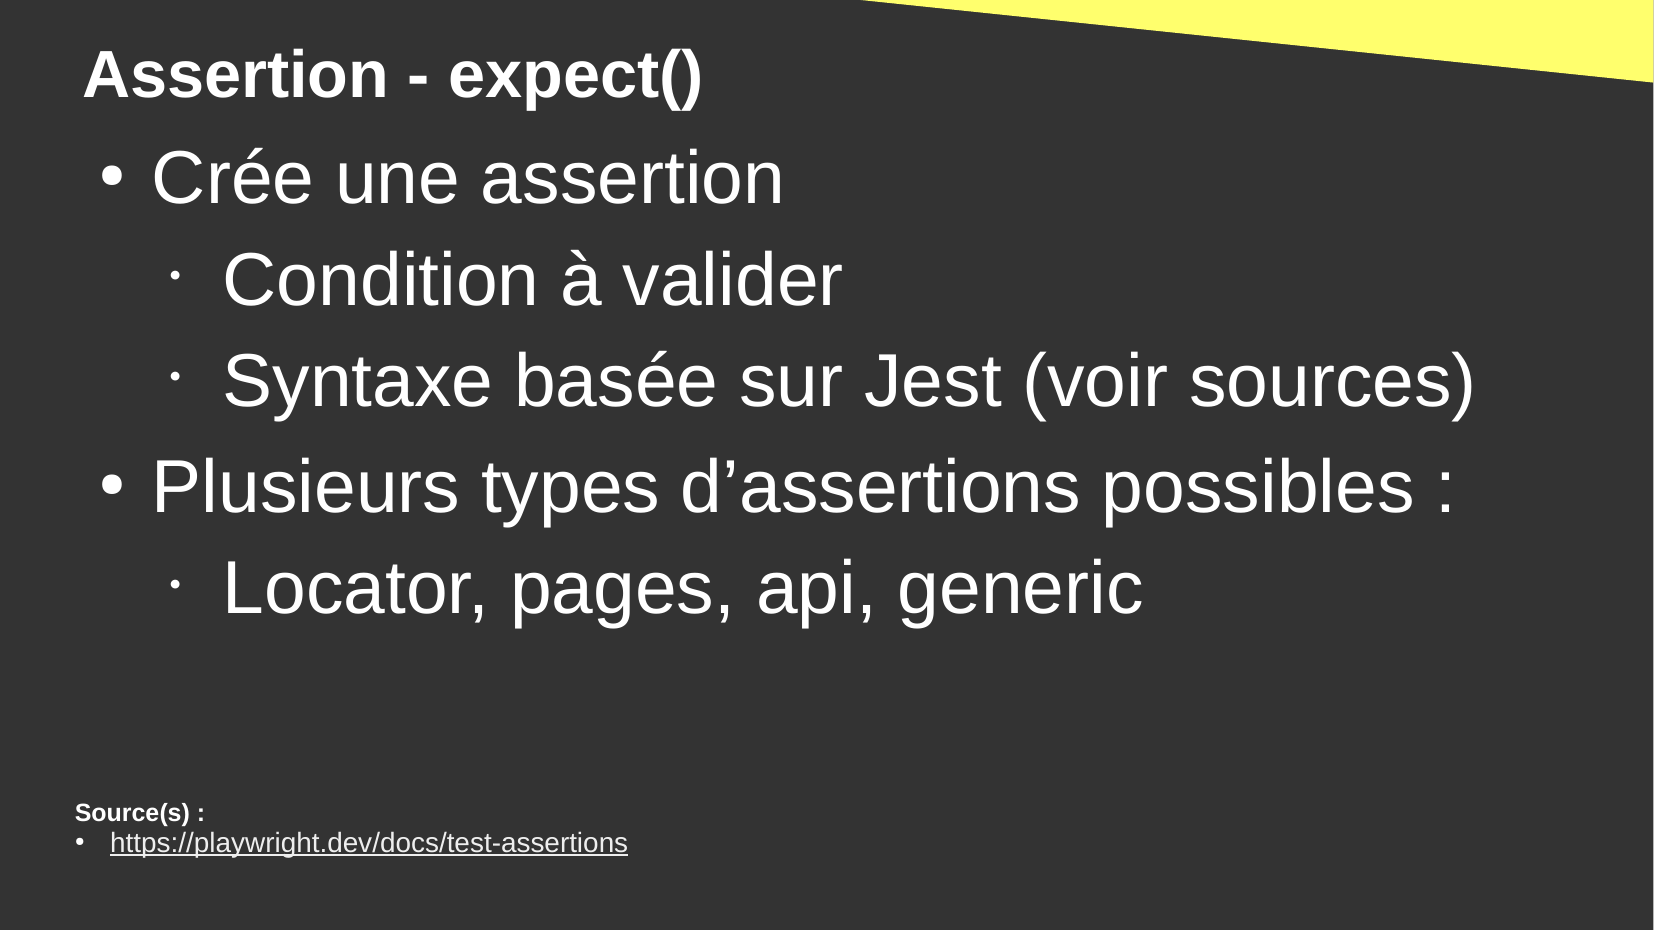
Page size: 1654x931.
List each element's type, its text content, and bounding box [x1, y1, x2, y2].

list Crée une assertion Condition à valider Syntaxe basée sur Jest (voir sources) Plusieurs types d’assertions possibles : Locator, pages, api, generic [80, 135, 1619, 768]
text_box [860, 0, 1654, 83]
title Assertion - expect() [82, 37, 1004, 119]
text_box Source(s) : https://playwright.dev/docs/test-assertions [60, 791, 1546, 898]
